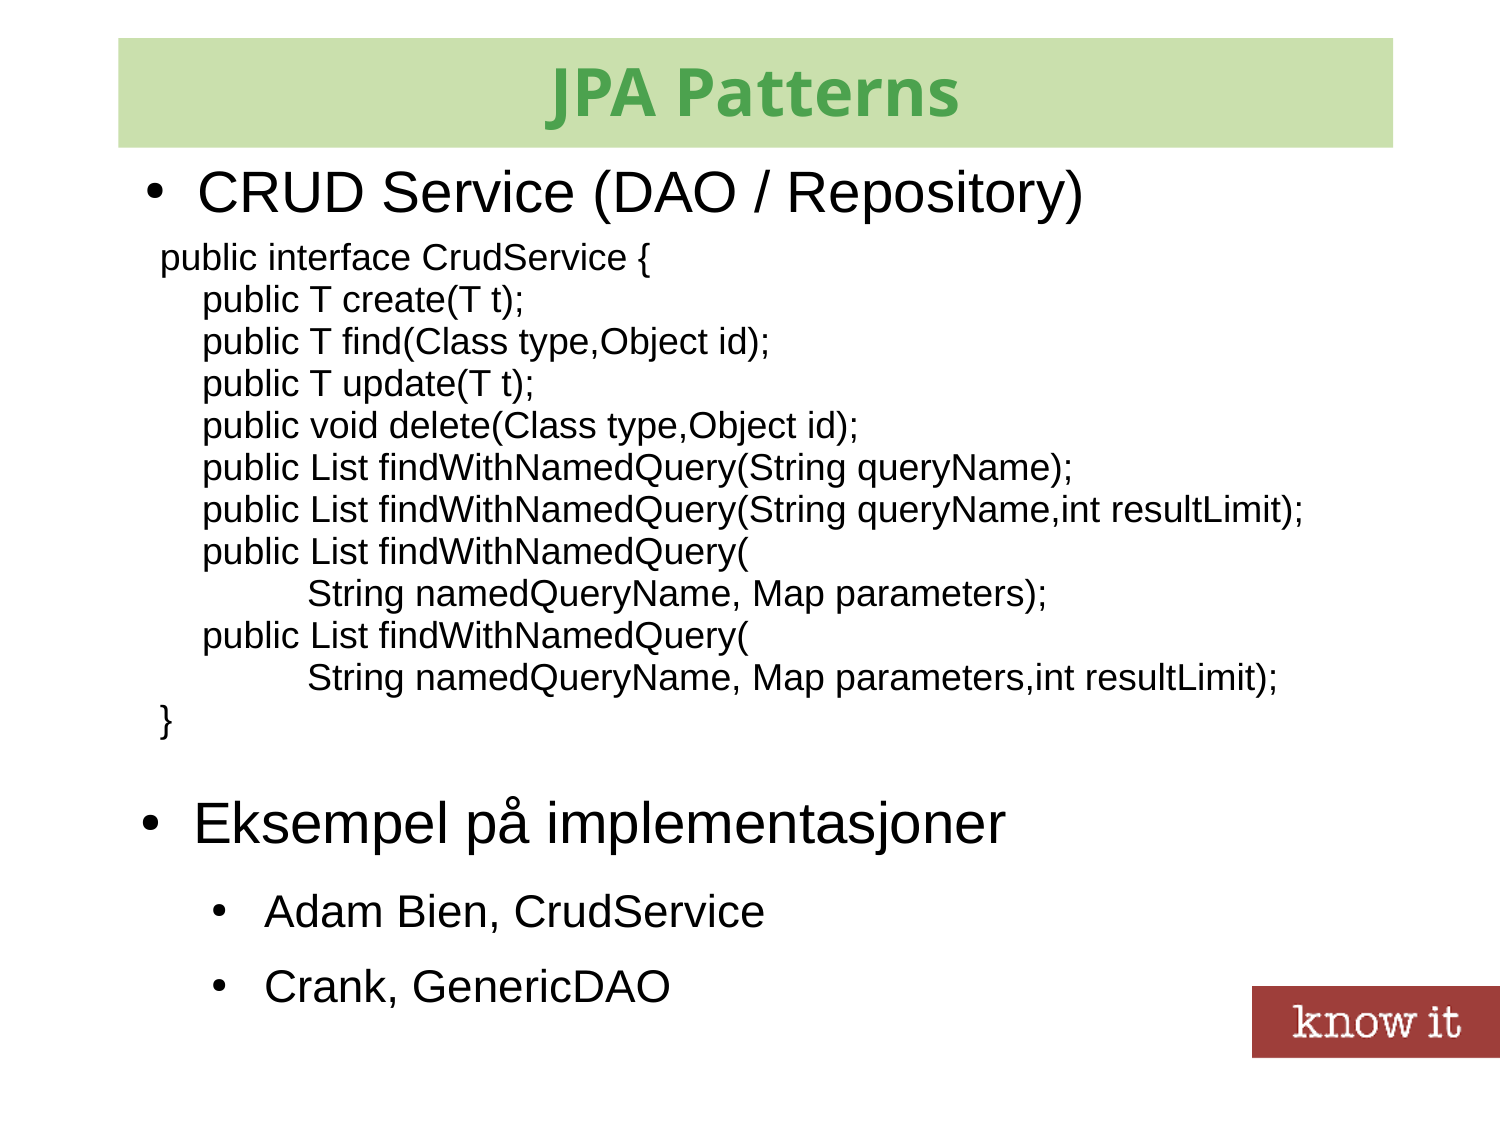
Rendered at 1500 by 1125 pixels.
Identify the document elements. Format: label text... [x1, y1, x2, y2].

text_box JPA Patterns [118, 38, 1394, 148]
list CRUD Service (DAO / Repository) [126, 159, 1386, 230]
list Eksempel på implementasjoner Adam Bien, CrudService Crank, GenericDAO [122, 791, 1382, 1012]
picture [1252, 986, 1500, 1058]
text_box public interface CrudService { public T create(T t); public T find(Class type,Object id); public T update(T t); public void delete(Class type,Object id); public List findWithNamedQuery(String queryName); public List findWithNamedQuery(String queryName,int resultLimit); public List findWithNamedQuery( String namedQueryName, Map parameters); public List findWithNamedQuery( String namedQueryName, Map parameters,int resultLimit); } [145, 228, 1429, 791]
